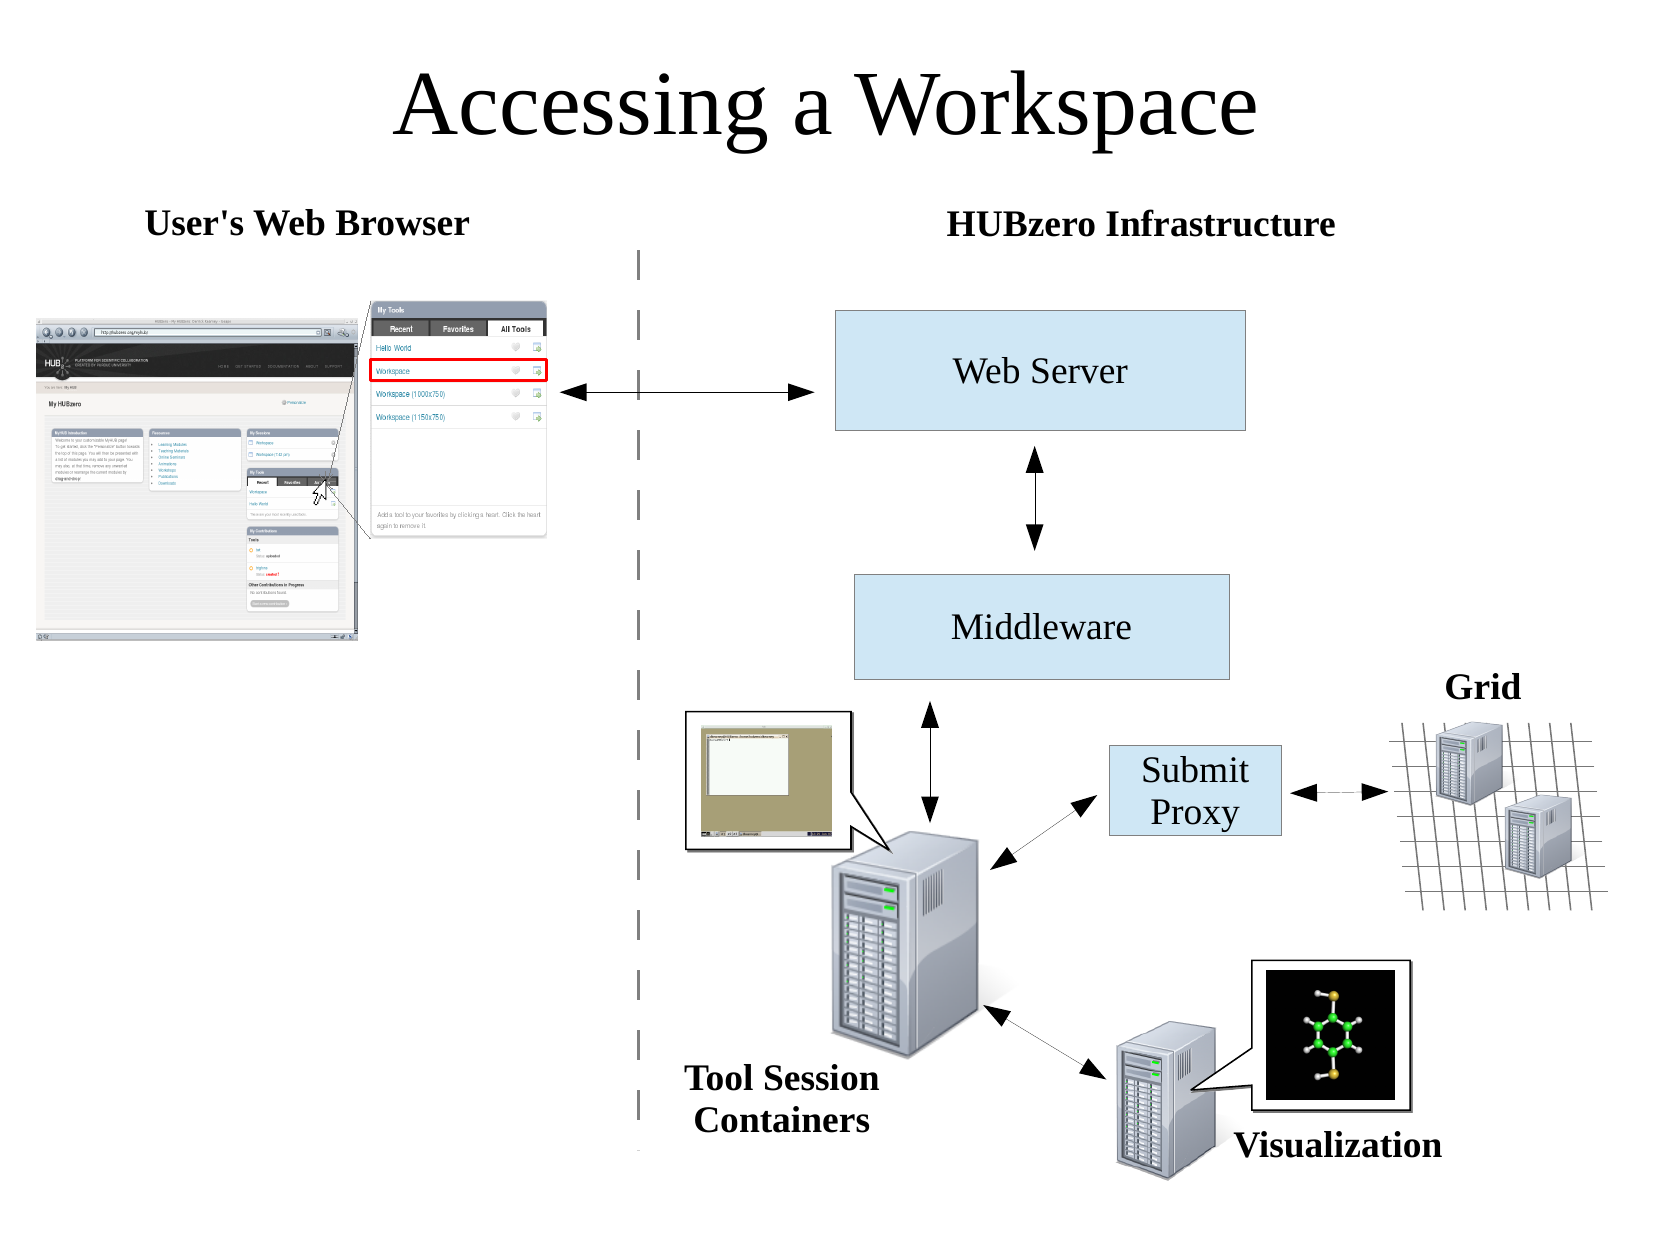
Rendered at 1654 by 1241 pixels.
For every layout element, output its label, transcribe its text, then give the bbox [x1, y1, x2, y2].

picture [1423, 718, 1598, 882]
text_box User's Web Browser [129, 195, 486, 252]
picture [372, 361, 545, 379]
text_box HUBzero Infrastructure [931, 195, 1351, 252]
picture [370, 382, 547, 539]
picture [370, 300, 547, 358]
picture [804, 823, 1037, 1068]
text_box Grid [1429, 658, 1537, 715]
text_box Web Server [835, 310, 1246, 431]
picture [36, 318, 358, 641]
title Accessing a Workspace [82, 52, 1571, 155]
text_box [685, 711, 890, 850]
picture [1266, 970, 1395, 1100]
text_box Middleware [854, 574, 1230, 680]
text_box Submit Proxy [1109, 745, 1282, 836]
text_box [1190, 960, 1411, 1111]
picture [1097, 1015, 1255, 1186]
picture [701, 725, 832, 837]
text_box Tool Session Containers [669, 1050, 931, 1148]
text_box Visualization [1218, 1116, 1457, 1173]
